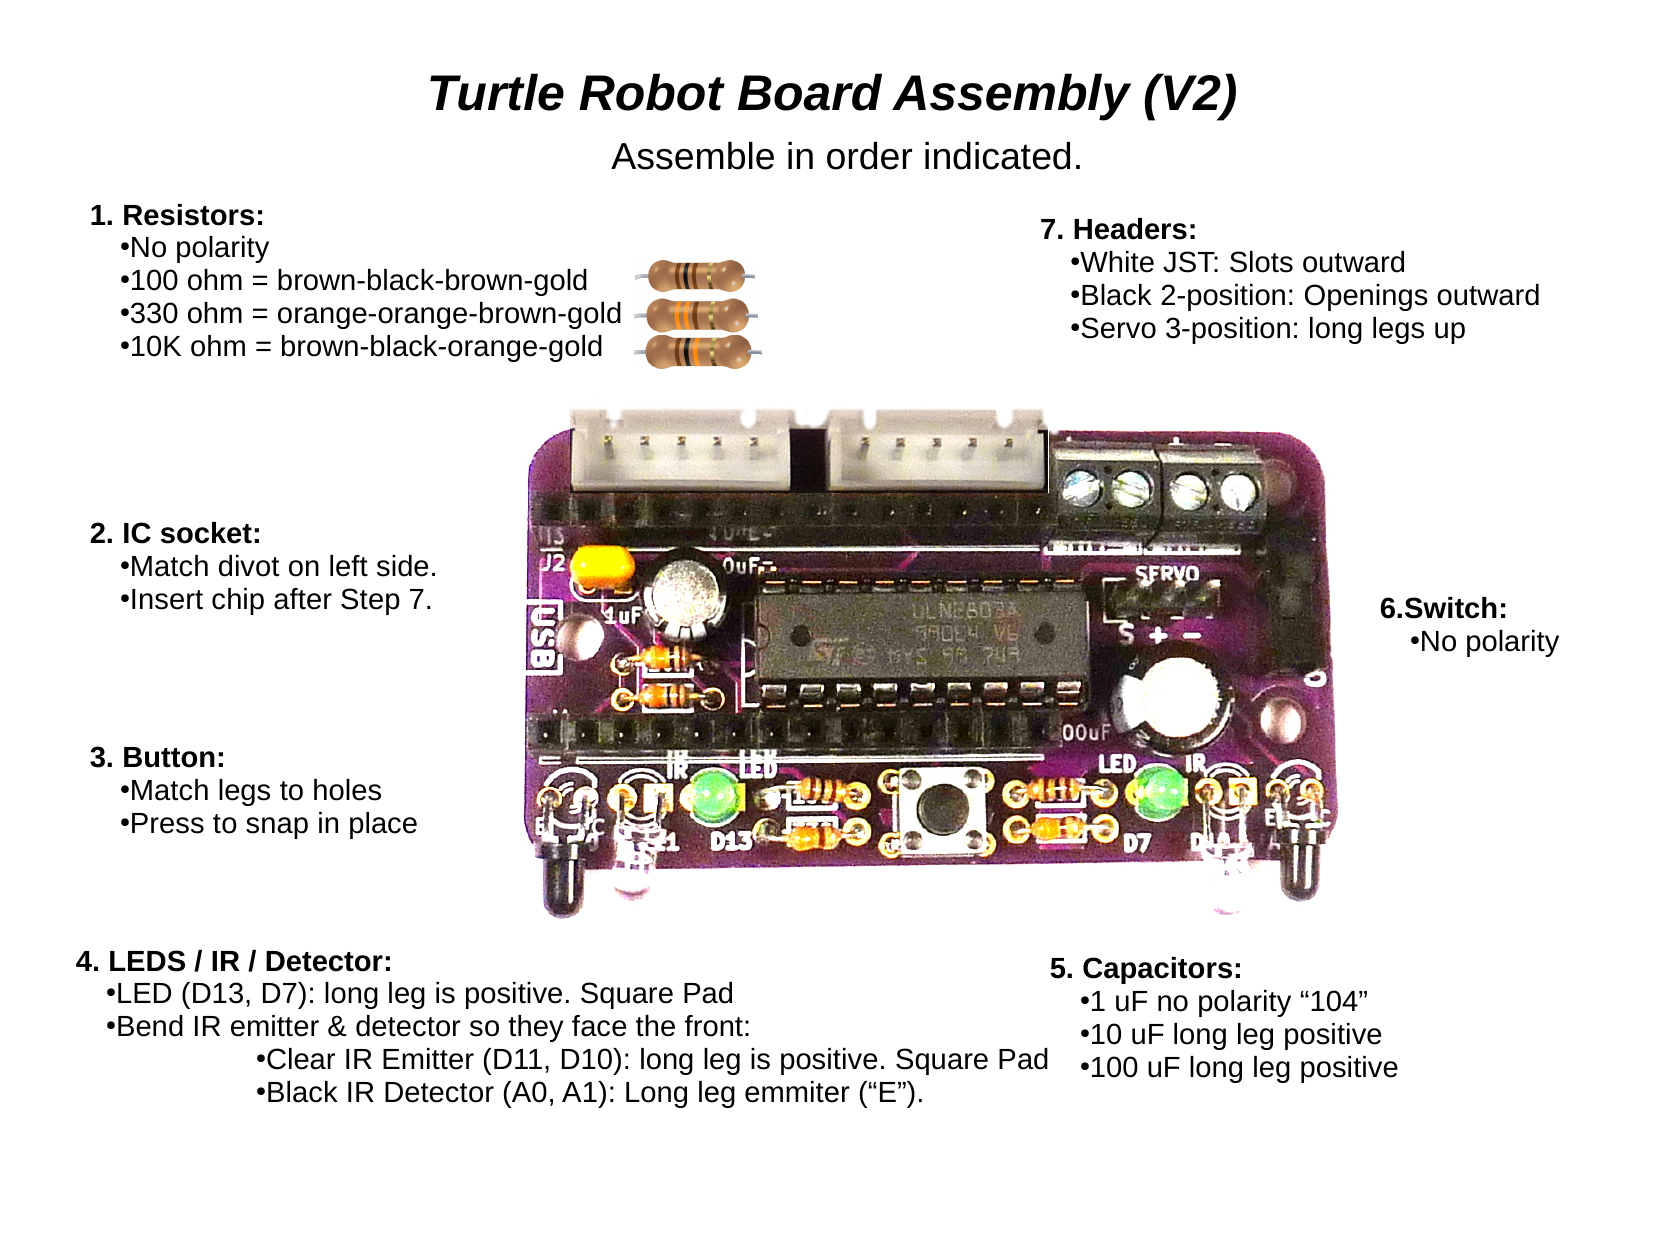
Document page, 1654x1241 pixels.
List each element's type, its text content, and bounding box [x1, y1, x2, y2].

text_box 3. Button: Match legs to holes Press to snap in place [75, 734, 541, 915]
picture [635, 259, 755, 293]
text_box 7. Headers: White JST: Slots outward Black 2-position: Openings outward Servo 3-position: long legs up [1025, 205, 1654, 386]
text_box 6.Switch: No polarity [1365, 585, 1606, 751]
text_box Assemble in order indicated. [420, 128, 1276, 186]
text_box 5. Capacitors: 1 uF no polarity “104” 10 uF long leg positive 100 uF long leg positive [1035, 945, 1561, 1126]
picture [634, 298, 758, 334]
text_box Turtle Robot Board Assembly (V2) [195, 57, 1471, 129]
text_box 1. Resistors: No polarity 100 ohm = brown-black-brown-gold 330 ohm = orange-orange-brown-gold 10K ohm = brown-black-orange-gold [75, 191, 639, 376]
text_box 4. LEDS / IR / Detector: LED (D13, D7): long leg is positive. Square Pad Bend IR emitter & detector so they face the front: Clear IR Emitter (D11, D10): long leg is positive. Square Pad Black IR Detector (A0, A1): Long leg emmiter (“E”). [61, 937, 1066, 1122]
text_box 2. IC socket: Match divot on left side. Insert chip after Step 7. [75, 510, 454, 627]
picture [493, 335, 1366, 945]
